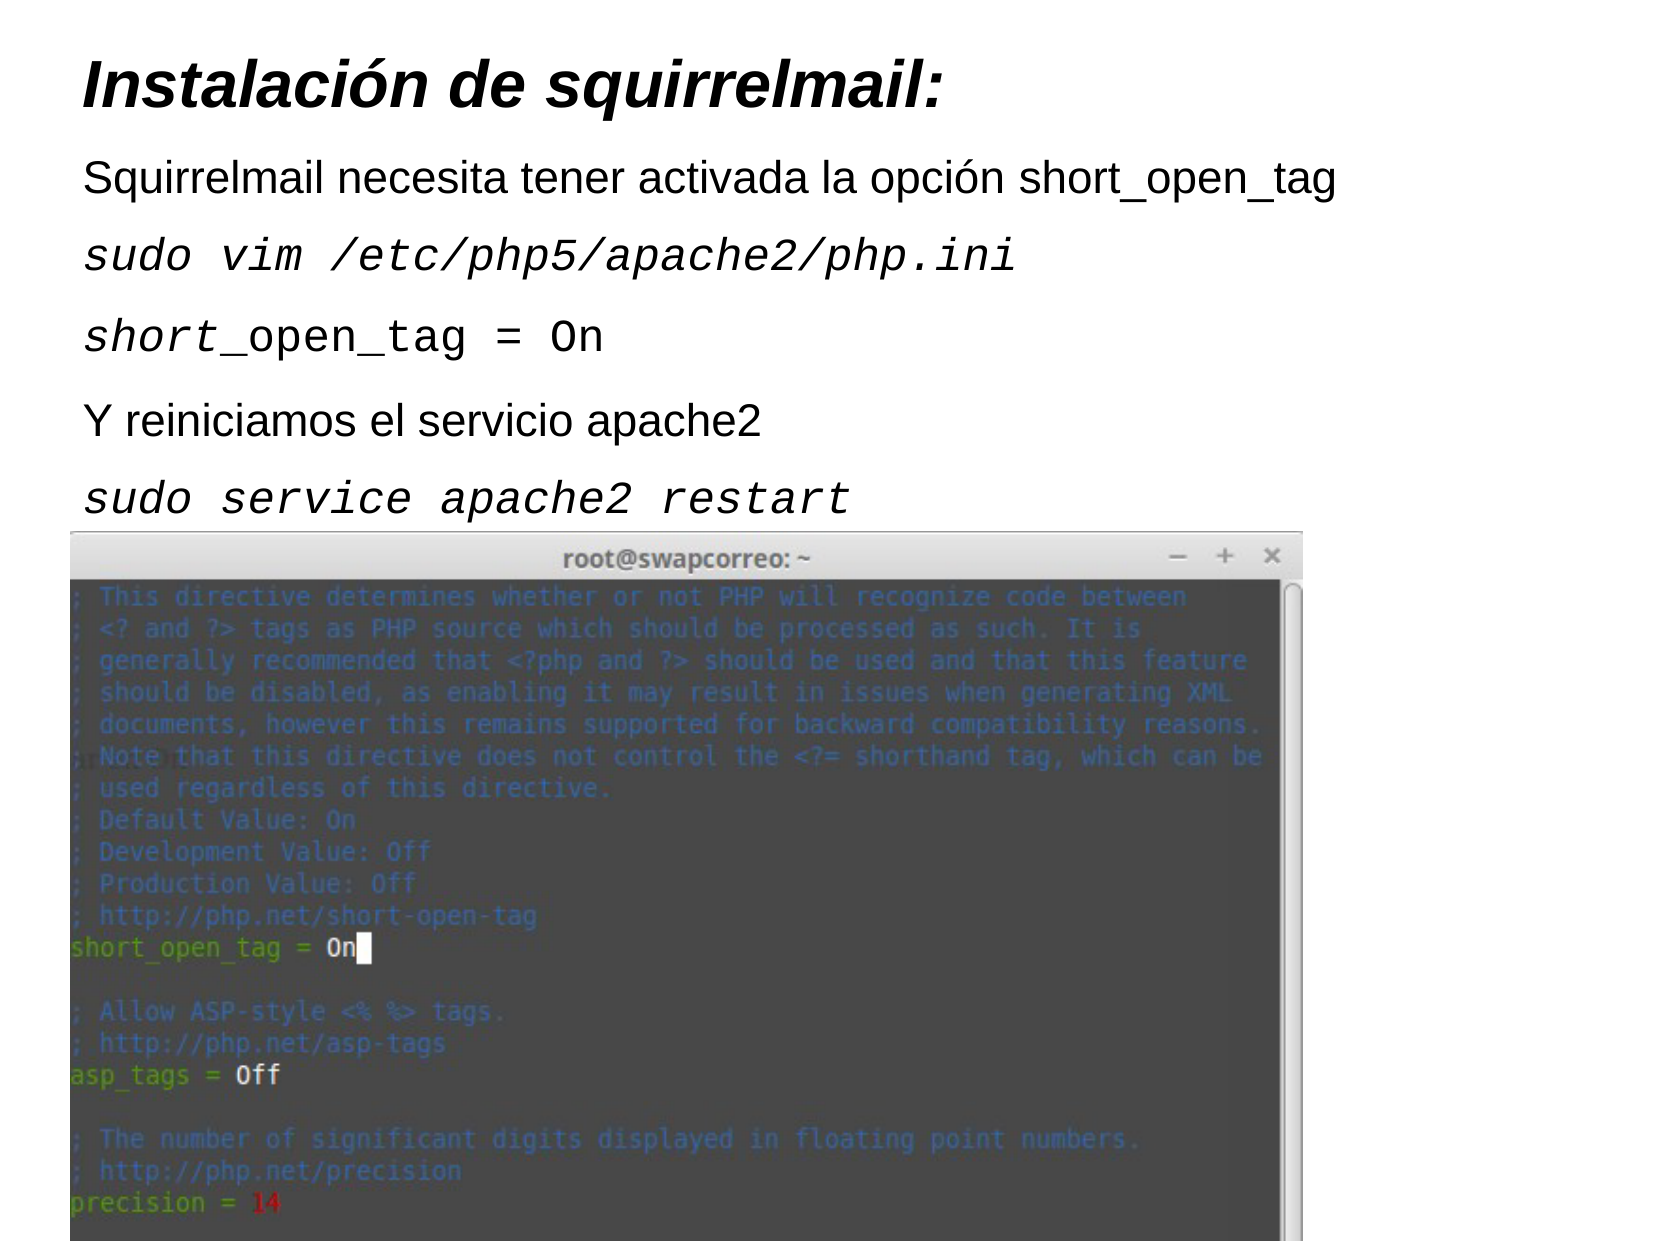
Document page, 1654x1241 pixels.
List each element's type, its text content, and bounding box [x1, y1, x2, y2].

list Instalación de squirrelmail: Squirrelmail necesita tener activada la opción short_open_tag sudo vim /etc/php5/apache2/php.ini short_open_tag = On Y reiniciamos el servicio apache2 sudo service apache2 restart [82, 47, 1571, 1040]
picture [70, 531, 1303, 1241]
